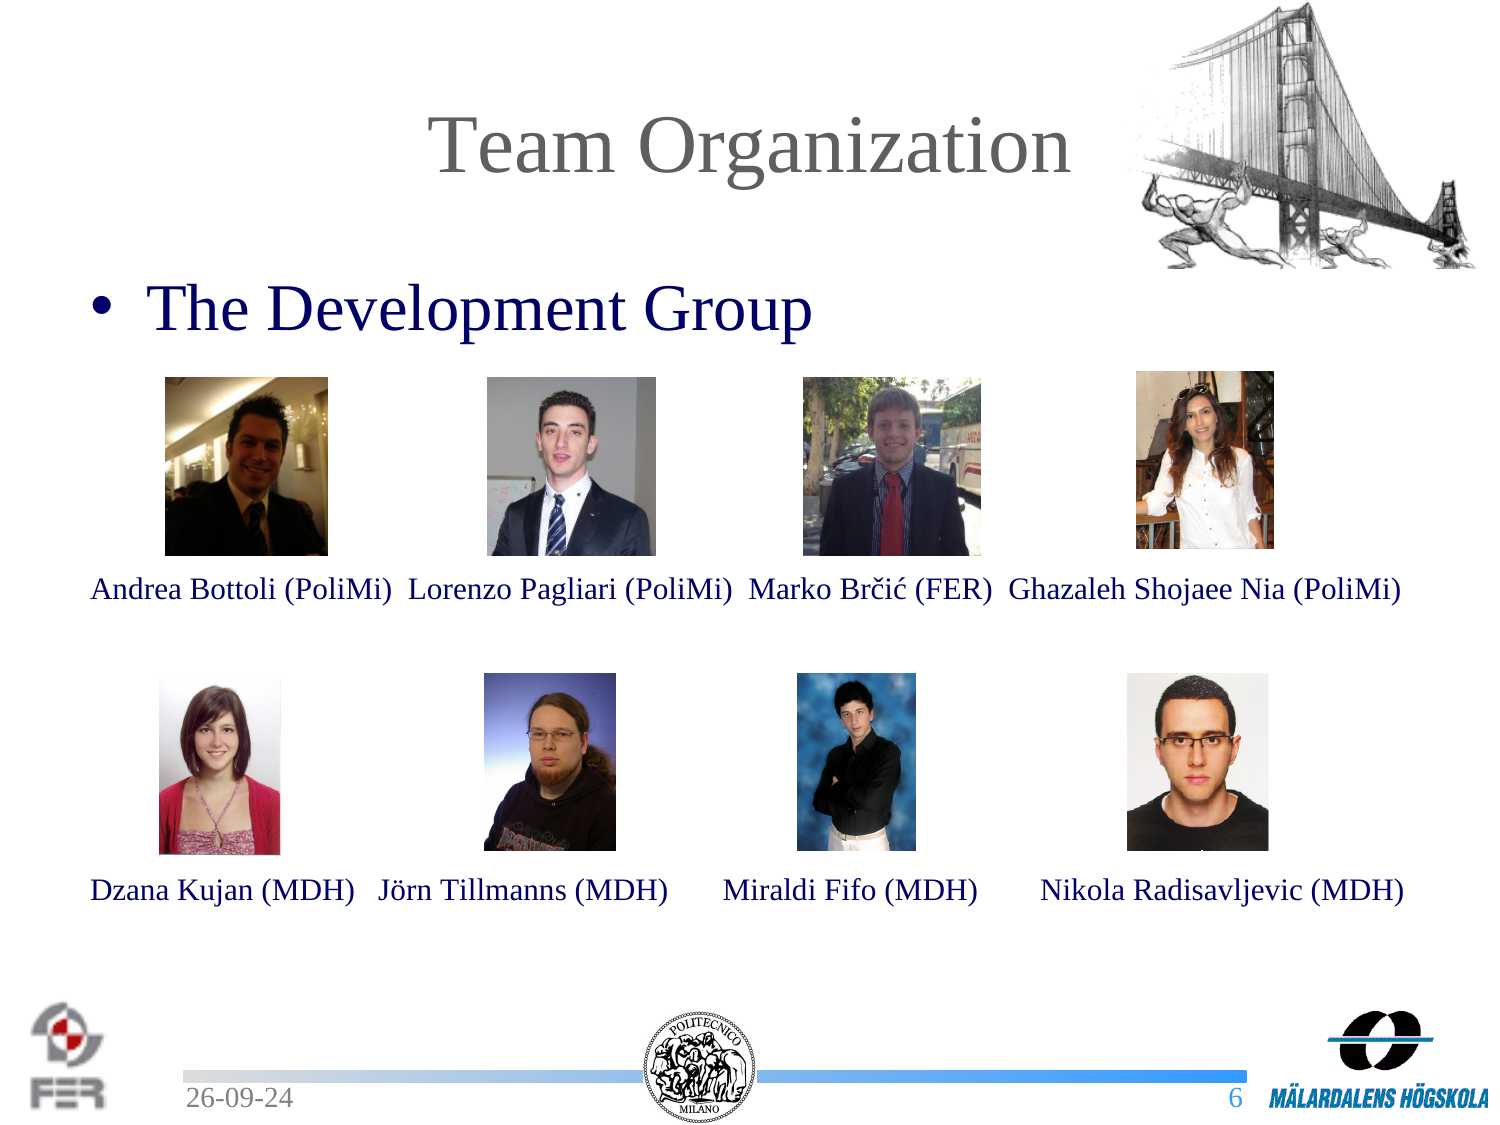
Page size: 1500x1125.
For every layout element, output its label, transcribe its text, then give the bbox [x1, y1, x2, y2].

picture [1122, 0, 1477, 269]
list The Development Group Andrea Bottoli (PoliMi) Lorenzo Pagliari (PoliMi) Marko Brčić (FER) Ghazaleh Shojaee Nia (PoliMi) Dzana Kujan (MDH) Jörn Tillmanns (MDH) Miraldi Fifo (MDH) Nikola Radisavljevic (MDH) [75, 256, 1426, 1000]
picture [643, 1011, 757, 1123]
picture [1454, 1091, 1459, 1108]
picture [1435, 1096, 1441, 1104]
picture [1368, 1093, 1374, 1104]
picture [29, 987, 107, 1125]
text_box <numero> [1186, 1070, 1258, 1114]
title Team Organization [75, 45, 1122, 233]
picture [1269, 1011, 1488, 1108]
picture [1136, 371, 1274, 549]
text_box 13-11-06 [171, 1070, 396, 1114]
